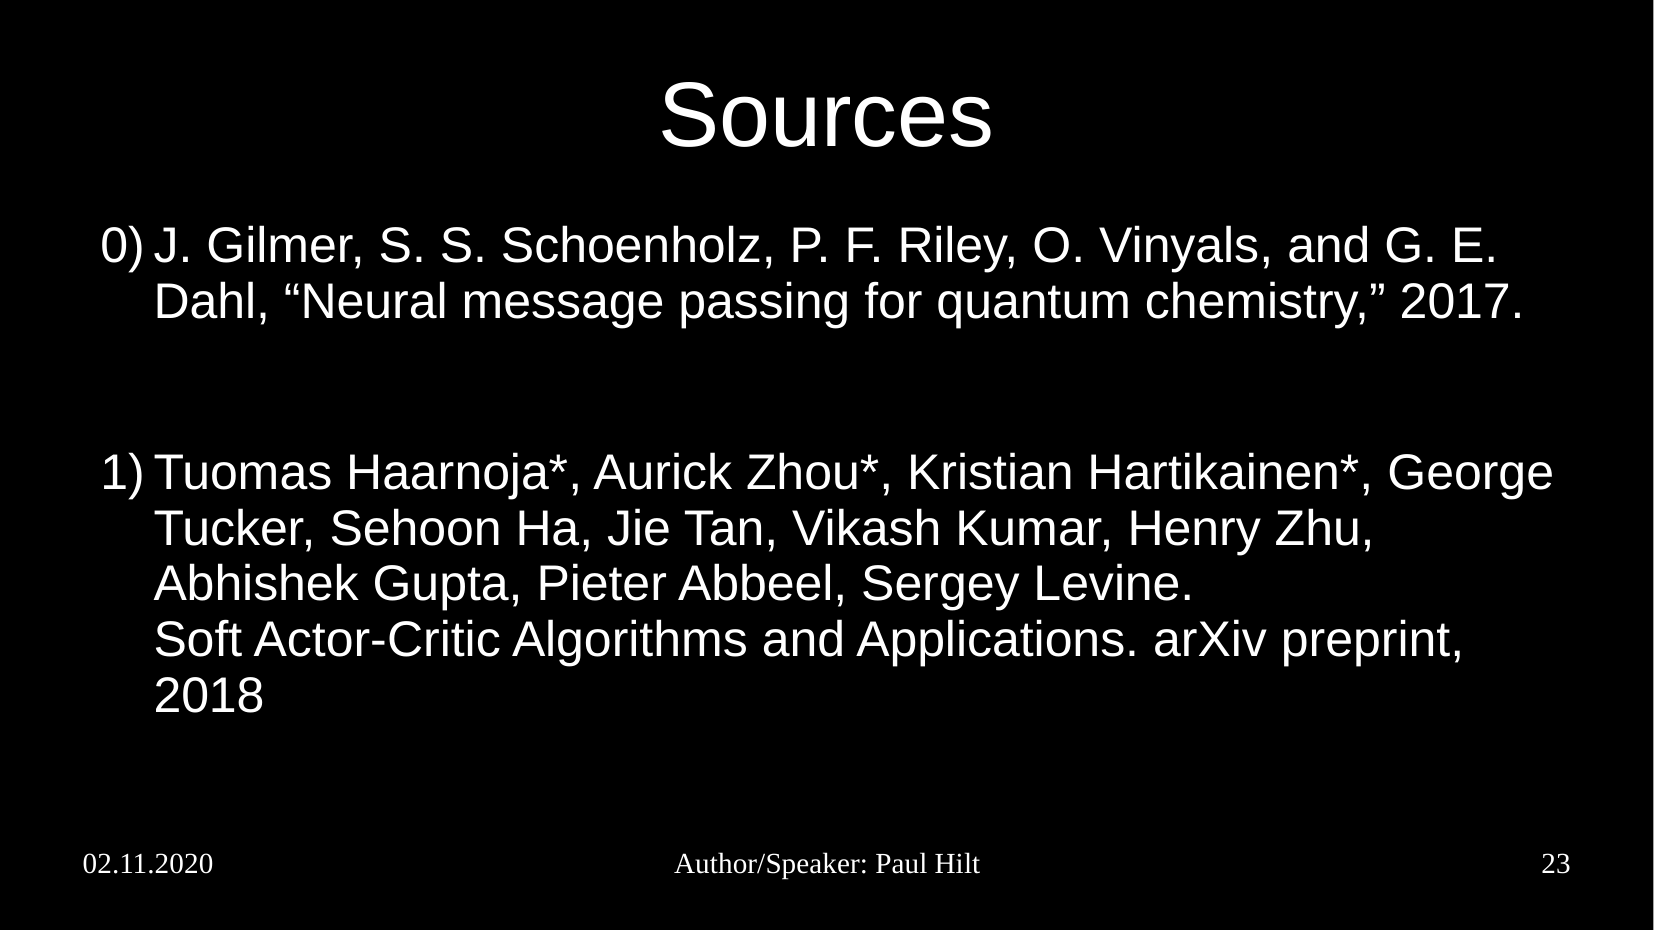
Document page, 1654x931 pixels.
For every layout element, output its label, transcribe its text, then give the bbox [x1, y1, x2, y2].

list J. Gilmer, S. S. Schoenholz, P. F. Riley, O. Vinyals, and G. E. Dahl, “Neural message passing for quantum chemistry,” 2017. Tuomas Haarnoja*, Aurick Zhou*, Kristian Hartikainen*, George Tucker, Sehoon Ha, Jie Tan, Vikash Kumar, Henry Zhu, Abhishek Gupta, Pieter Abbeel, Sergey Levine. Soft Actor-Critic Algorithms and Applications. arXiv preprint, 2018 [82, 217, 1571, 758]
title Sources [82, 37, 1571, 193]
